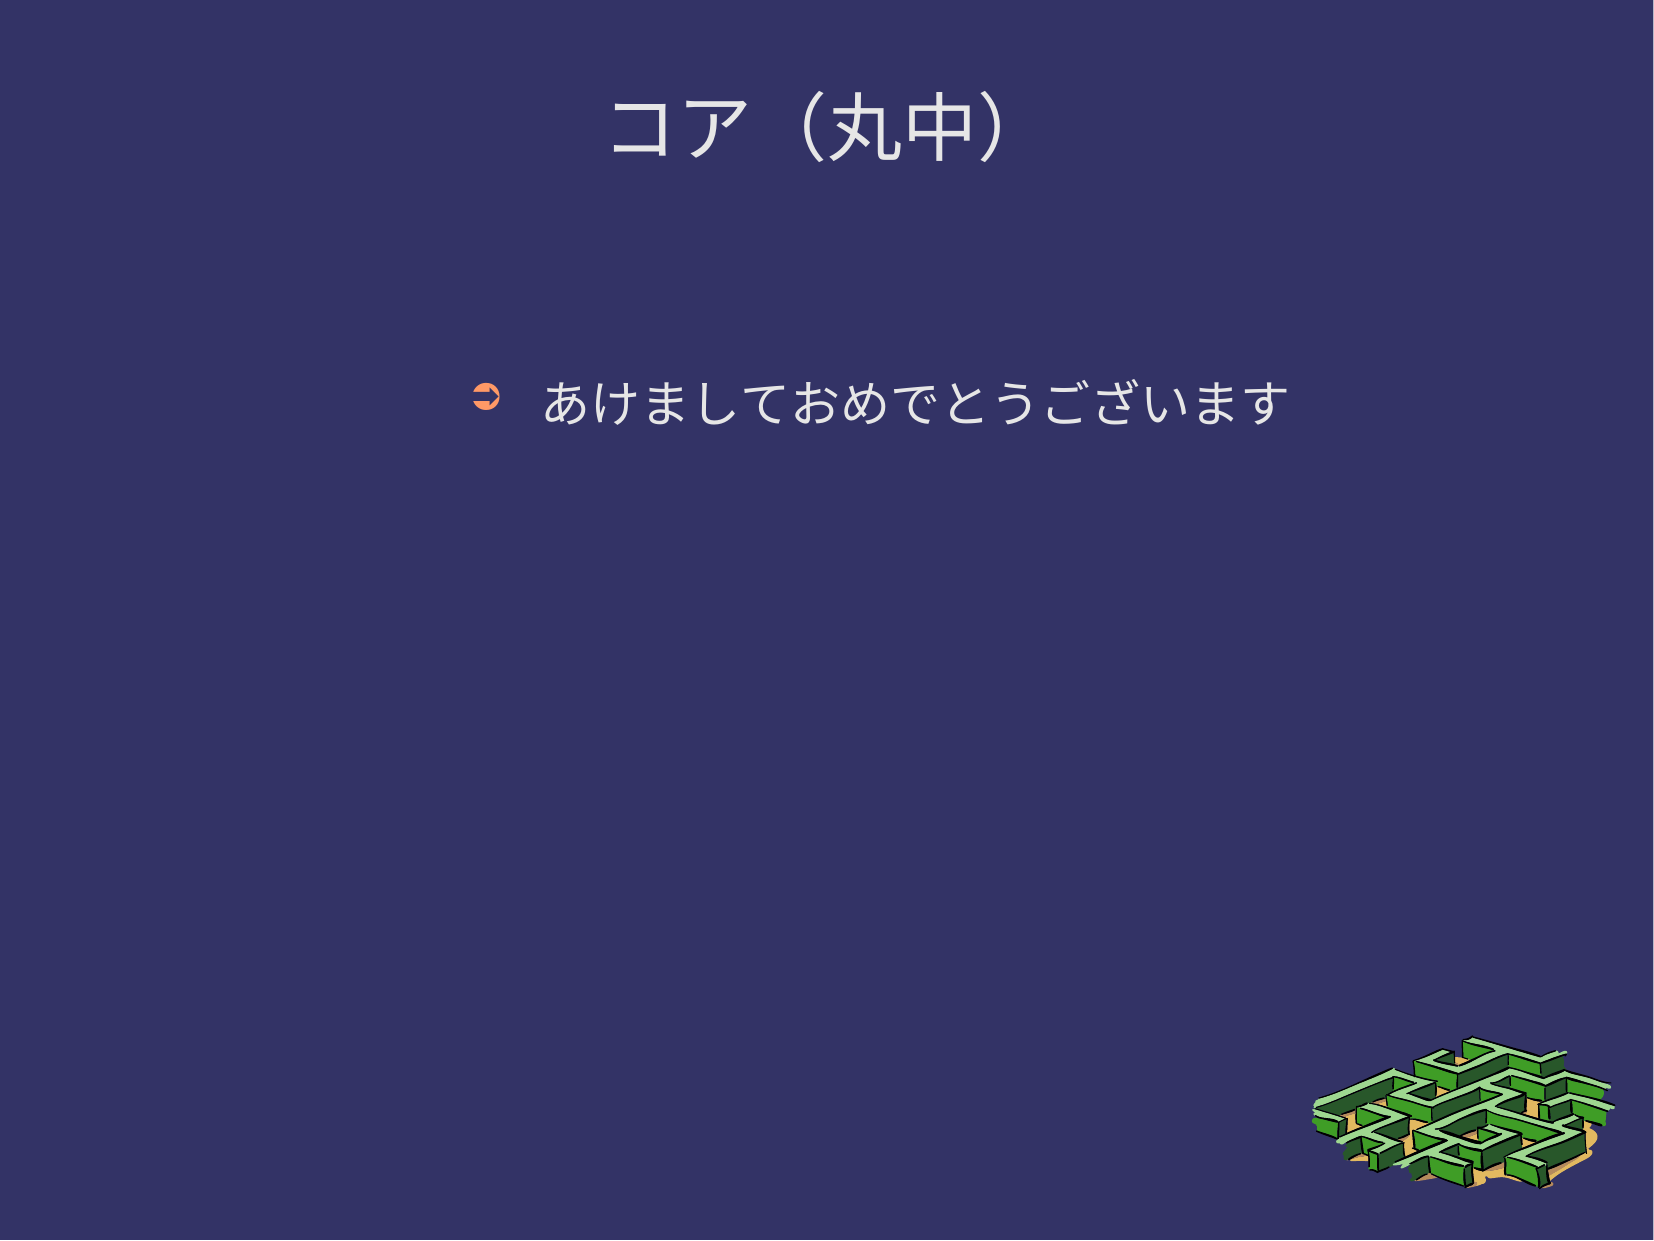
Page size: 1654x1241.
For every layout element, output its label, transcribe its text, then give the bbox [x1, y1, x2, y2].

list あけましておめでとうございます [178, 364, 1570, 1085]
title コア（丸中） [121, 19, 1534, 227]
